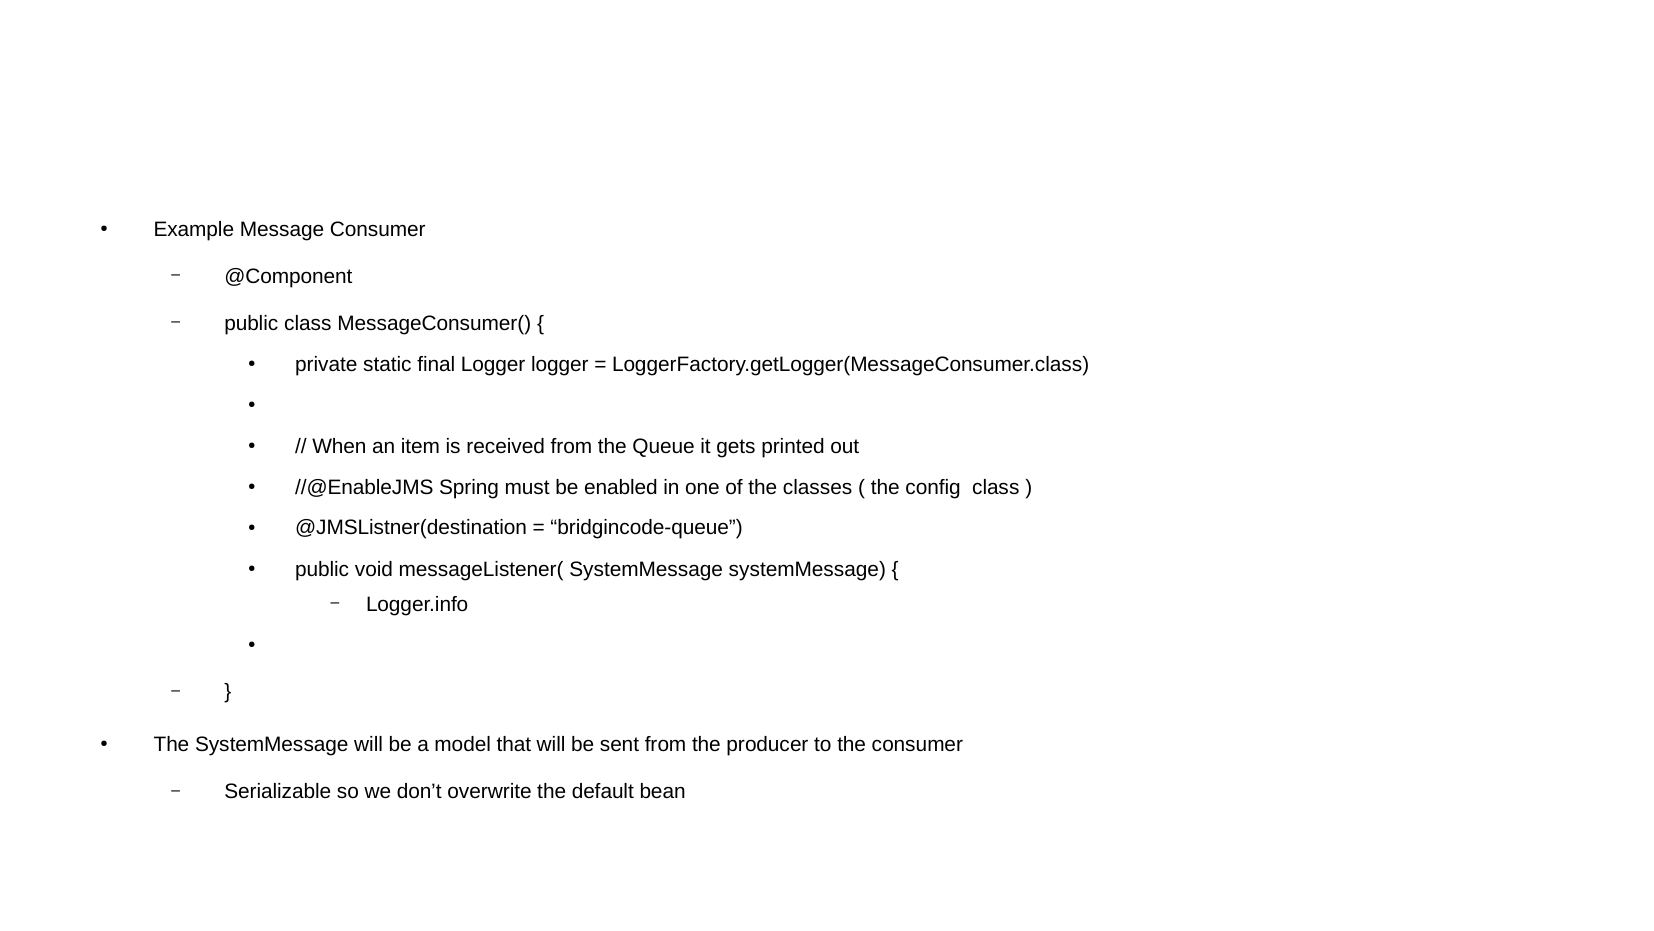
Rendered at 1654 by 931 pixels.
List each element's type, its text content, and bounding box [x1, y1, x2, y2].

list Example Message Consumer @Component public class MessageConsumer() { private static final Logger logger = LoggerFactory.getLogger(MessageConsumer.class) // When an item is received from the Queue it gets printed out //@EnableJMS Spring must be enabled in one of the classes ( the config class ) @JMSListner(destination = “bridgincode-queue”) public void messageListener( SystemMessage systemMessage) { Logger.info } The SystemMessage will be a model that will be sent from the producer to the consumer Serializable so we don’t overwrite the default bean [82, 217, 1621, 916]
